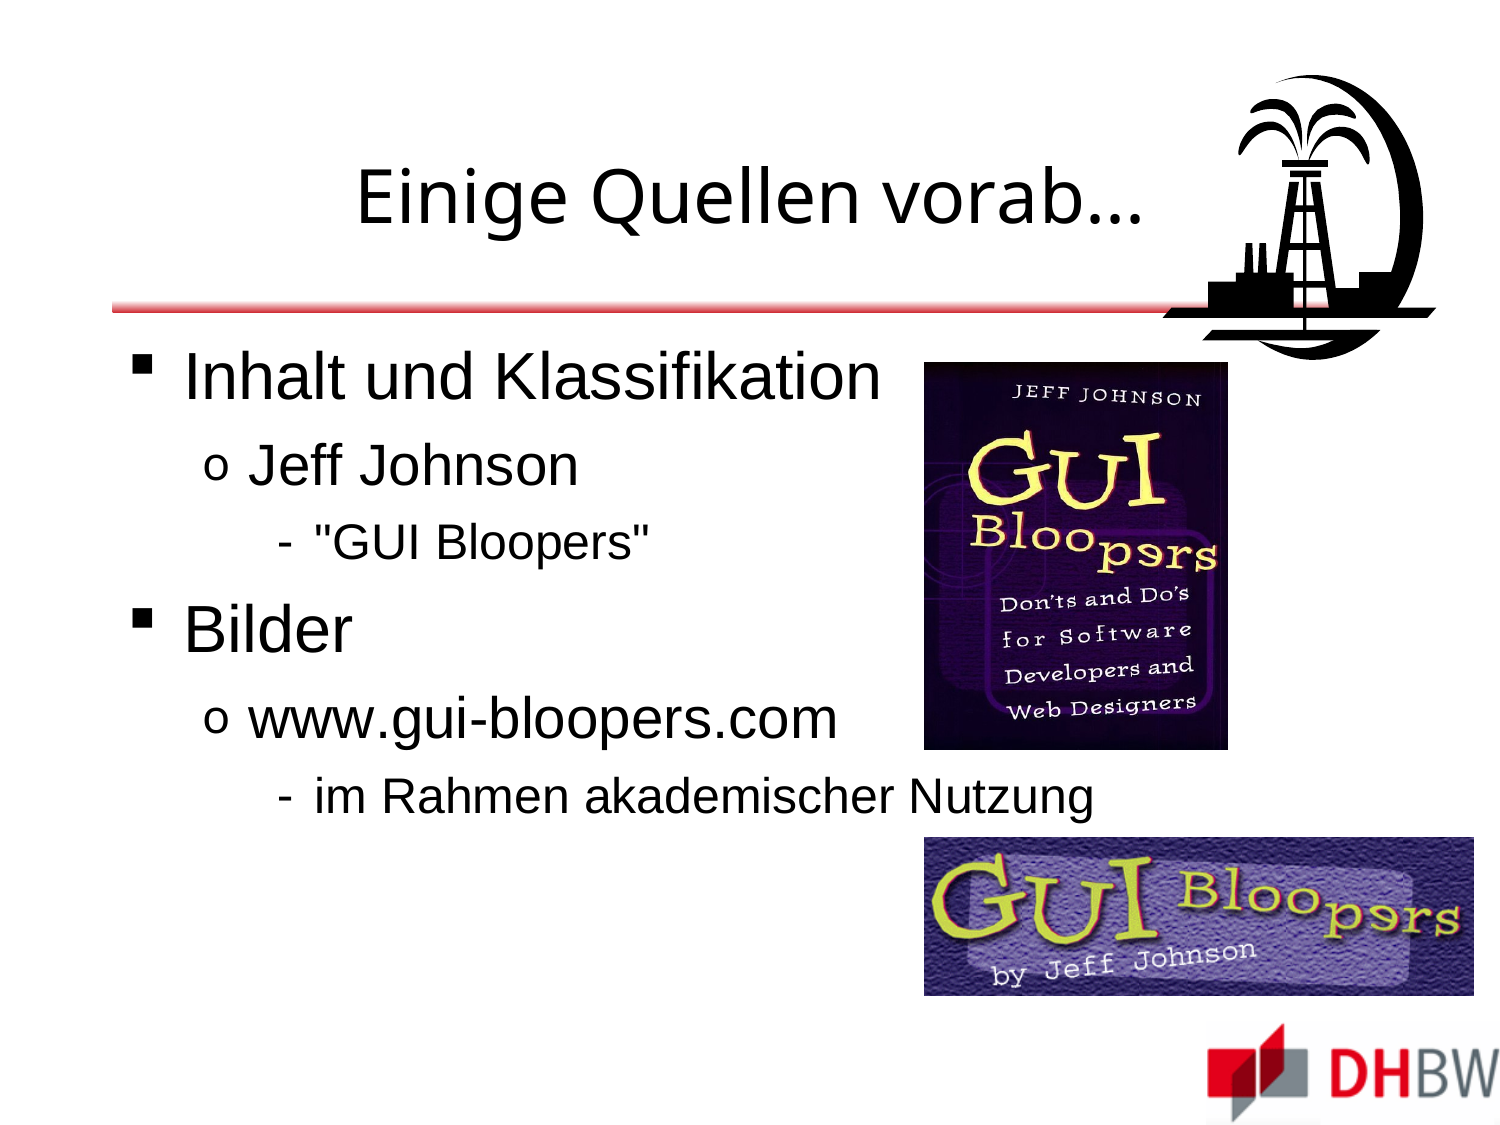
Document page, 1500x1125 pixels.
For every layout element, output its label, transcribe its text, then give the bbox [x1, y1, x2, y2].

picture [924, 837, 1474, 996]
picture [924, 362, 1228, 751]
picture [1206, 1021, 1500, 1125]
list Inhalt und Klassifikation Jeff Johnson "GUI Bloopers" Bilder www.gui-bloopers.com im Rahmen akademischer Nutzung [112, 324, 1388, 1051]
picture [1162, 75, 1437, 361]
title Einige Quellen vorab... [112, 99, 1162, 288]
